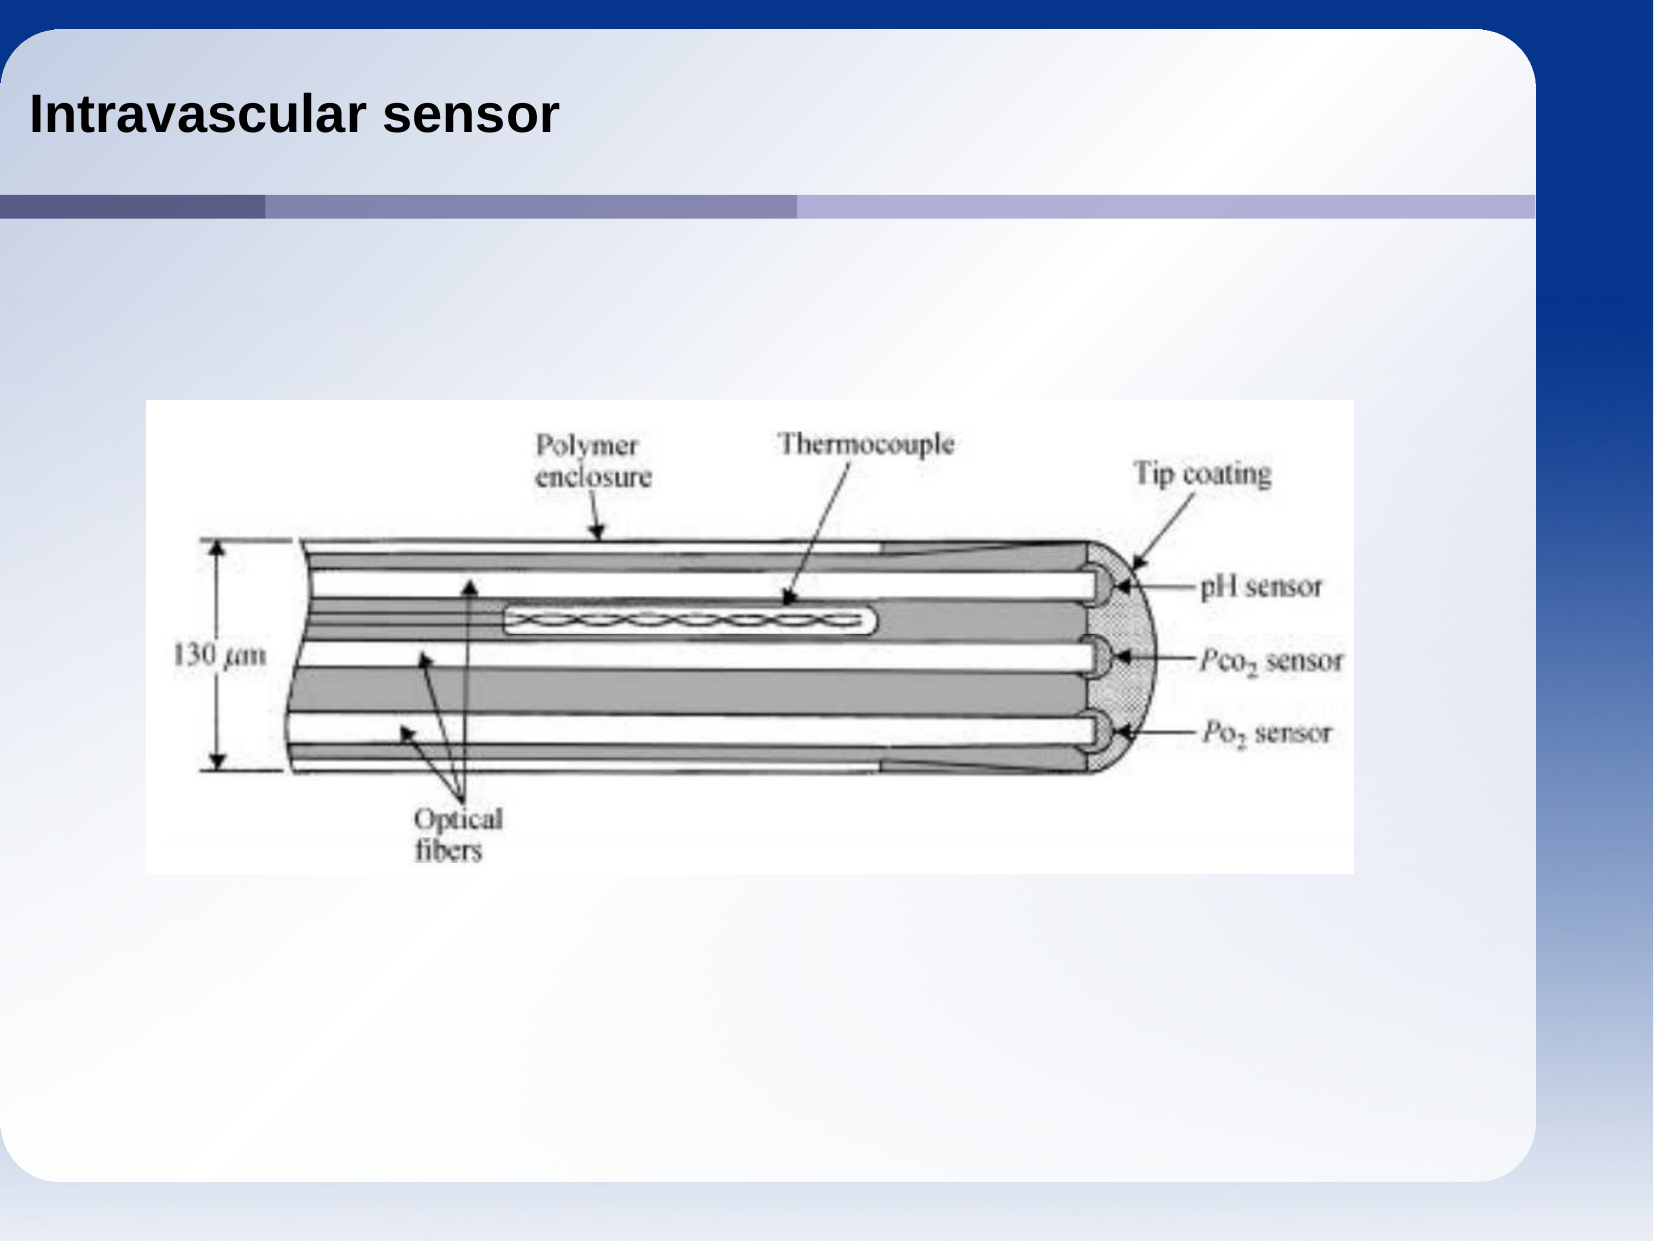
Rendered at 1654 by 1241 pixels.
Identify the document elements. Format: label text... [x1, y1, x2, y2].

picture [146, 400, 1354, 874]
picture [0, 0, 1654, 1241]
title Intravascular sensor [29, 49, 1506, 178]
